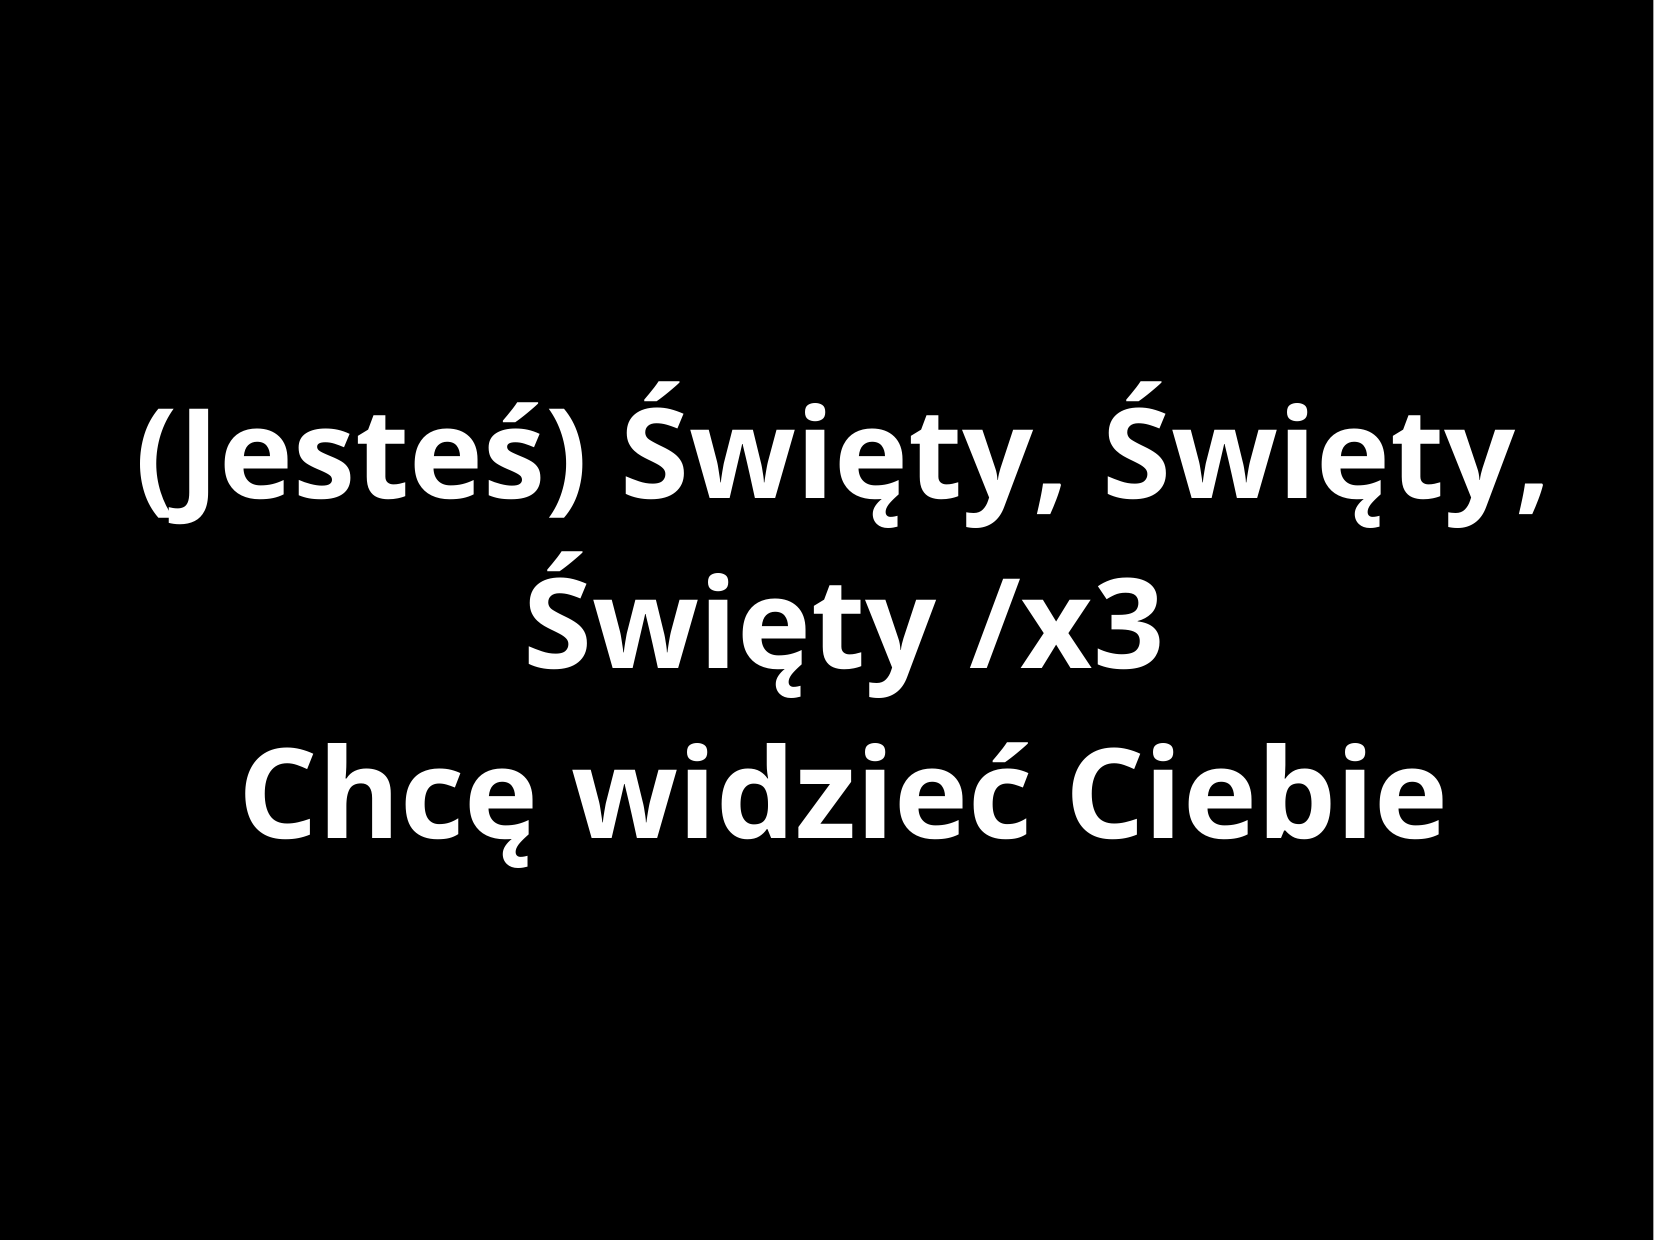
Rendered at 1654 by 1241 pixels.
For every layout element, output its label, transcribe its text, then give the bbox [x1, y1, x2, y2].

subtitle (Jesteś) Święty, Święty, Święty /x3 Chcę widzieć Ciebie [0, 0, 1654, 1241]
